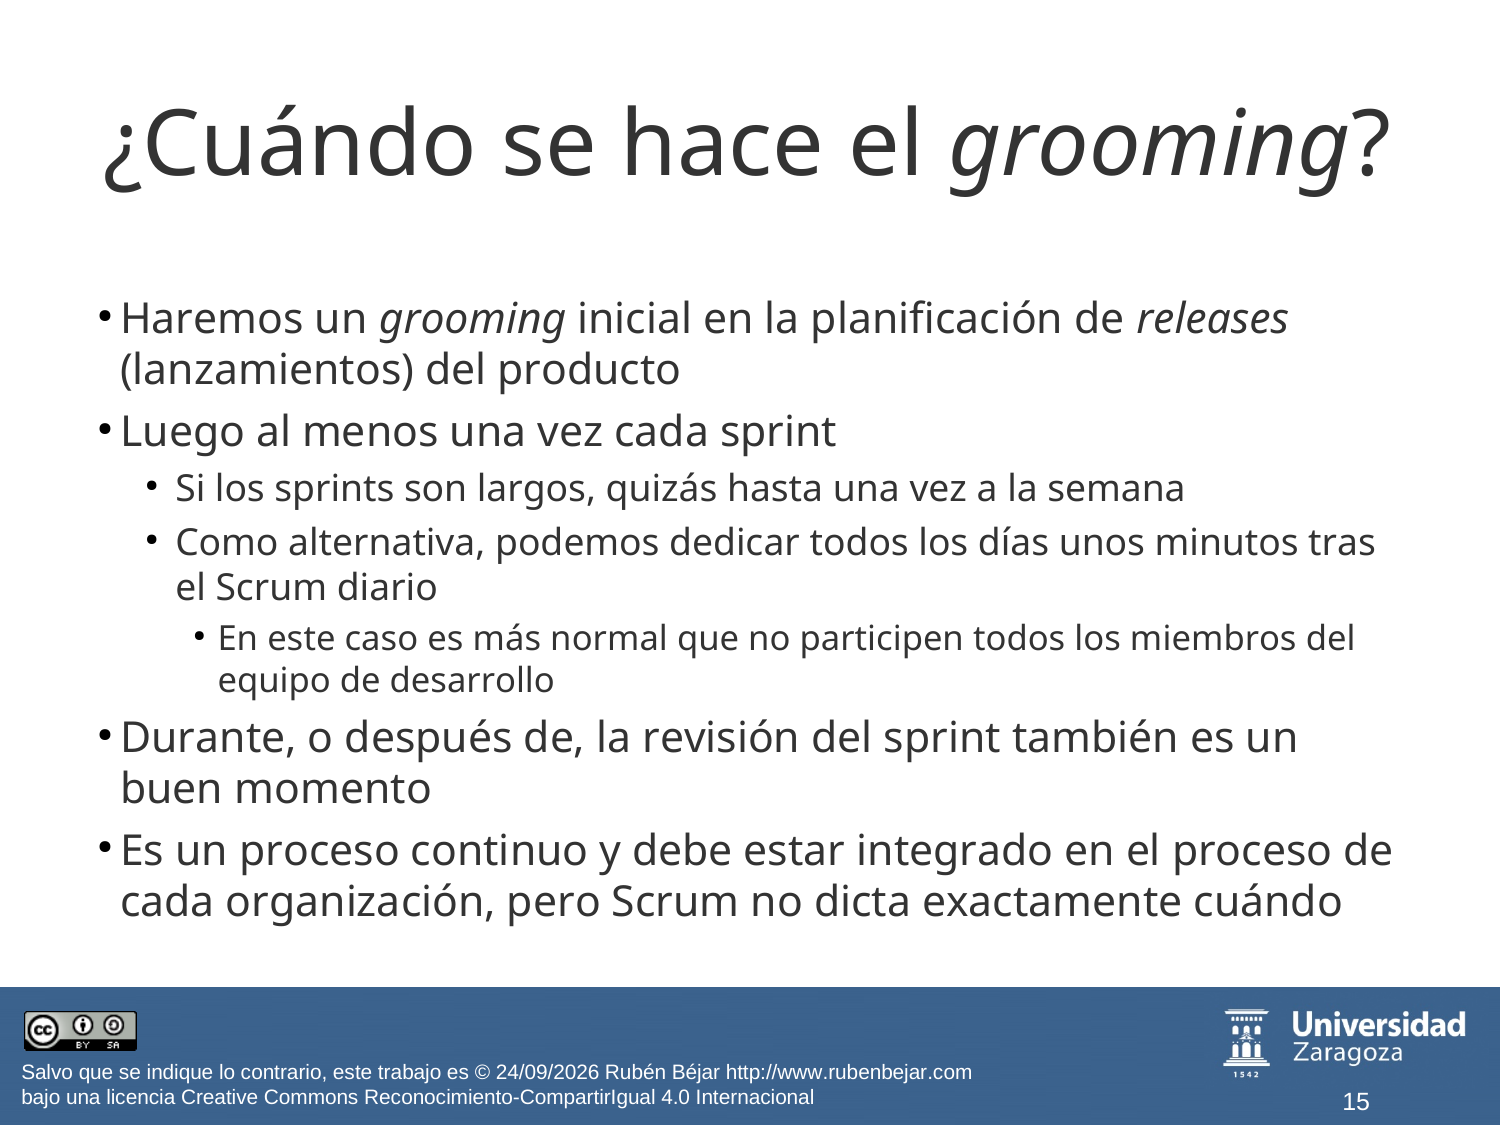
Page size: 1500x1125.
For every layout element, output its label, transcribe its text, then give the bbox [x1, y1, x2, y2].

title ¿Cuándo se hace el grooming? [74, 21, 1420, 257]
picture [0, 987, 1500, 1125]
list Haremos un grooming inicial en la planificación de releases (lanzamientos) del producto Luego al menos una vez cada sprint Si los sprints son largos, quizás hasta una vez a la semana Como alternativa, podemos dedicar todos los días unos minutos tras el Scrum diario En este caso es más normal que no participen todos los miembros del equipo de desarrollo Durante, o después de, la revisión del sprint también es un buen momento Es un proceso continuo y debe estar integrado en el proceso de cada organización, pero Scrum no dicta exactamente cuándo [82, 283, 1418, 957]
